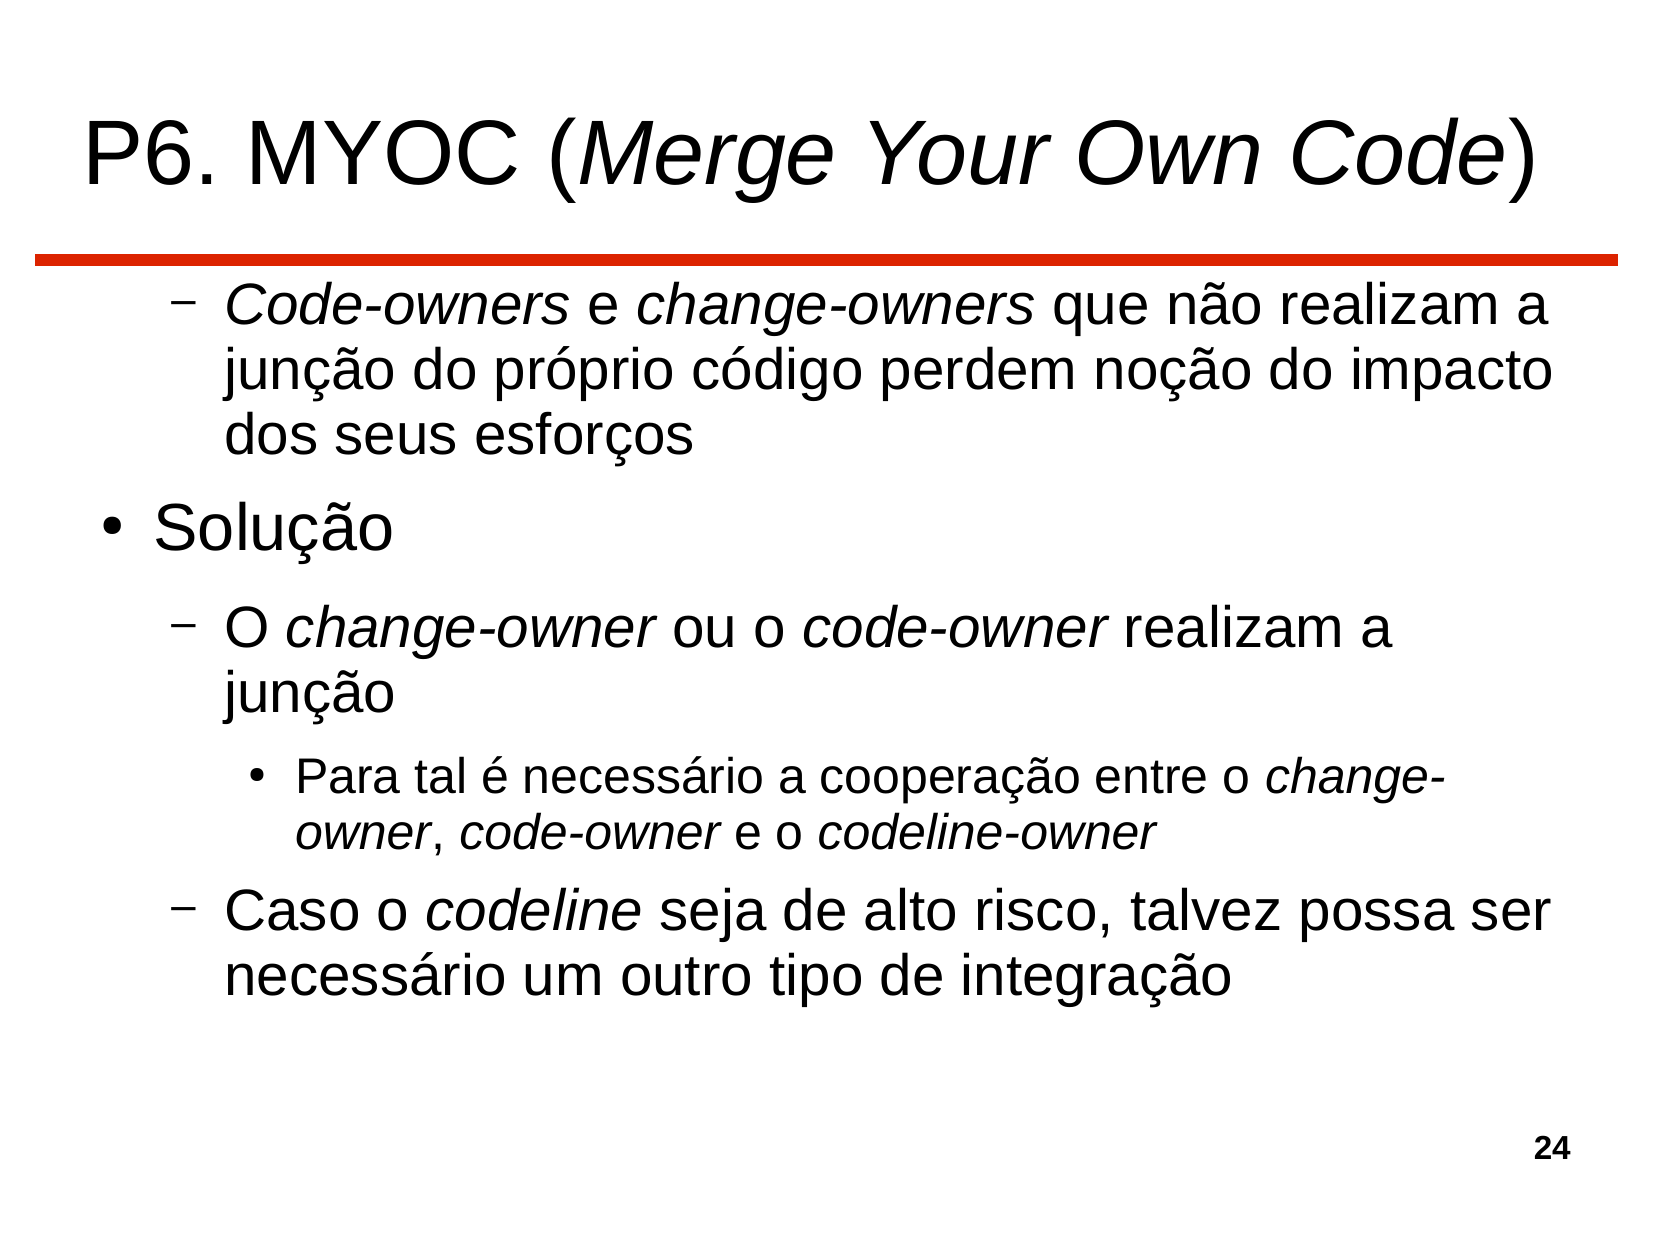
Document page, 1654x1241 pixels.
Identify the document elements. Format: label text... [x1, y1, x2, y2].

title P6. MYOC (Merge Your Own Code) [82, 49, 1571, 257]
list Code-owners e change-owners que não realizam a junção do próprio código perdem noção do impacto dos seus esforços Solução O change-owner ou o code-owner realizam a junção Para tal é necessário a cooperação entre o change-owner, code-owner e o codeline-owner Caso o codeline seja de alto risco, talvez possa ser necessário um outro tipo de integração [82, 271, 1571, 1170]
